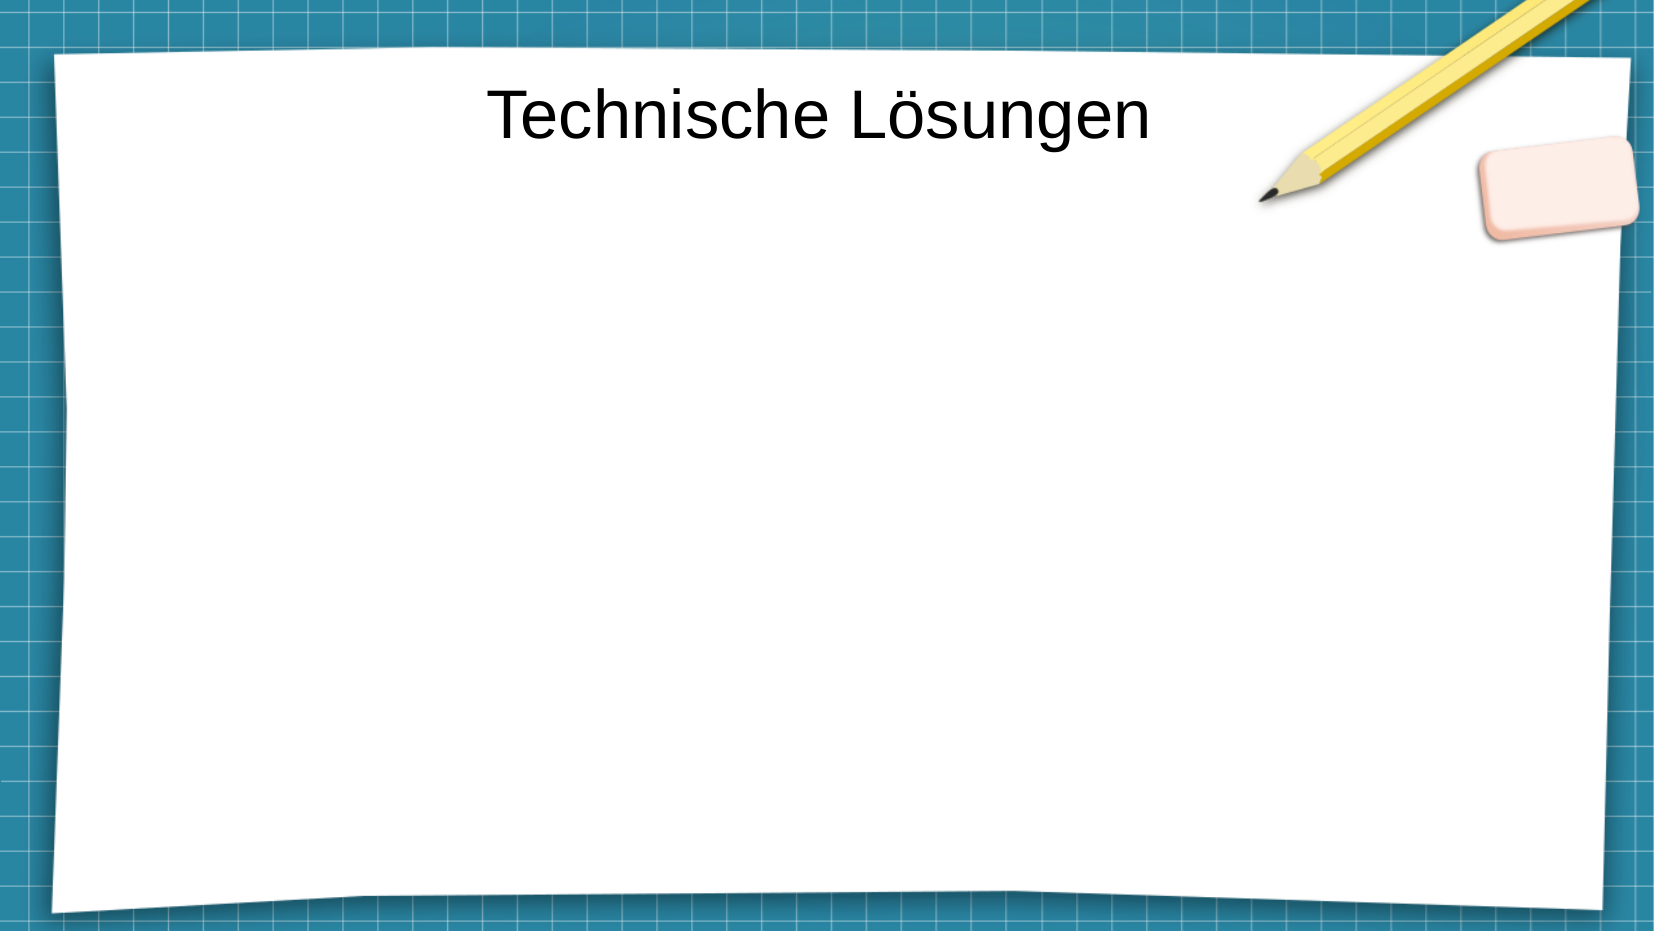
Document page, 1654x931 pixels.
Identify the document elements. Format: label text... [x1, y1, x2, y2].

title Technische Lösungen [75, 37, 1564, 193]
picture [0, 0, 1654, 931]
